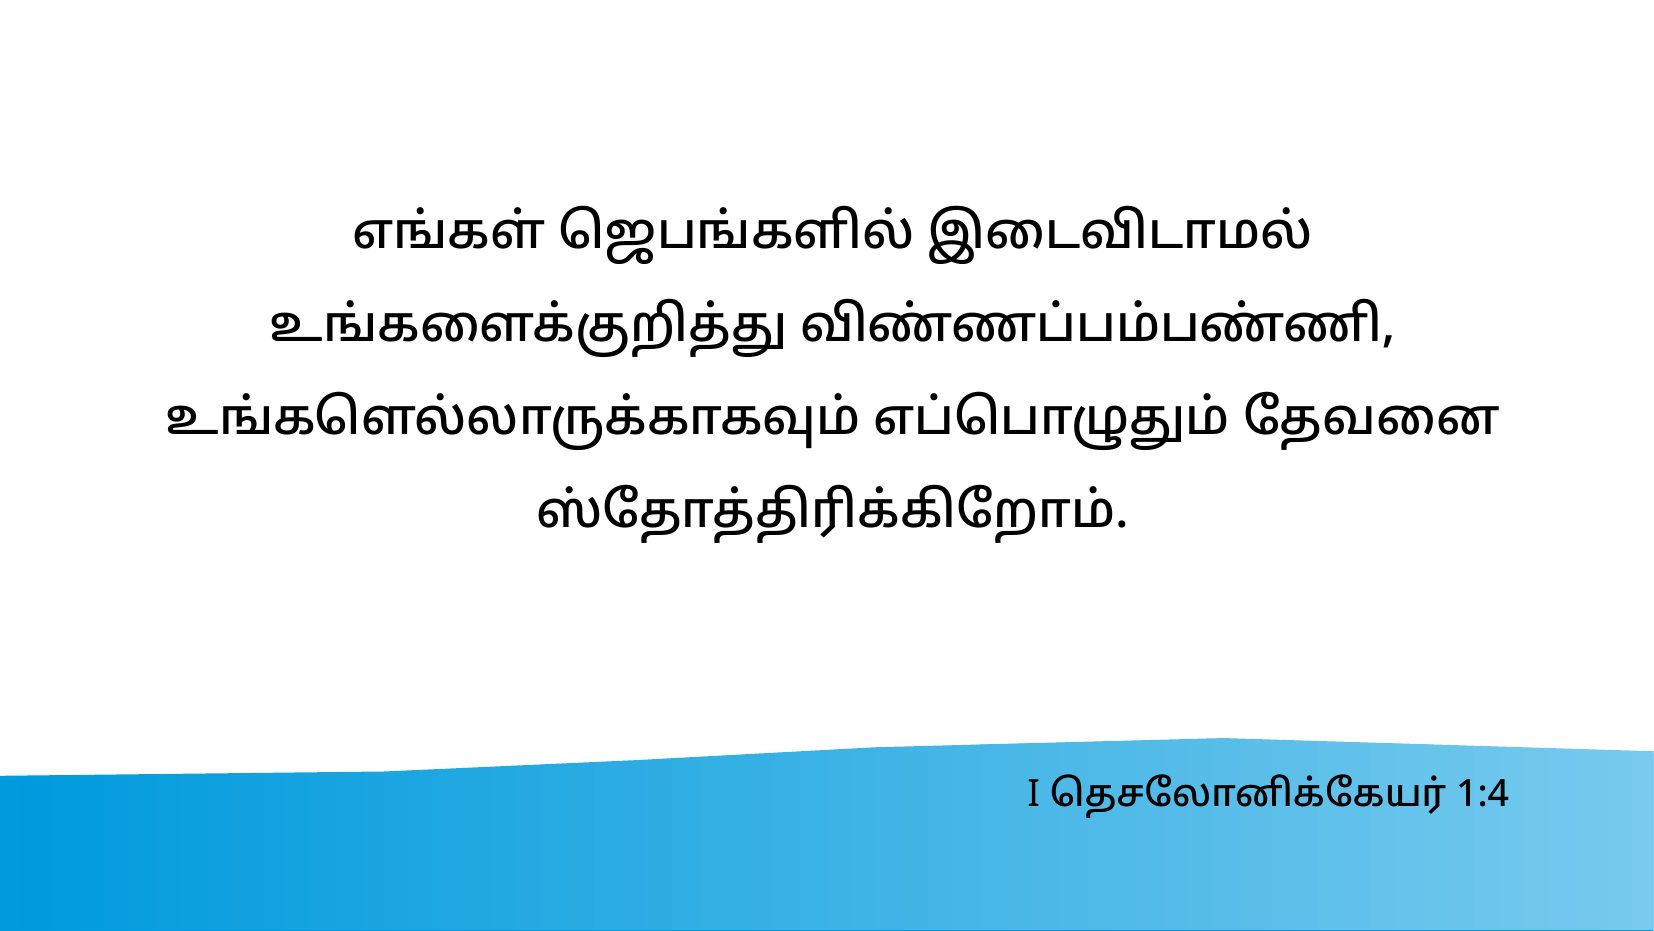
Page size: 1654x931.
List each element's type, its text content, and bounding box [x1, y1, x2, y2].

title எங்கள் ஜெபங்களில் இடைவிடாமல் உங்களைக்குறித்து விண்ணப்பம்பண்ணி, உங்களெல்லாருக்காகவும் எப்பொழுதும் தேவனை ஸ்தோத்திரிக்கிறோம். [94, 101, 1571, 620]
text_box I தெசலோனிக்கேயர் 1:4 [1012, 765, 1613, 826]
